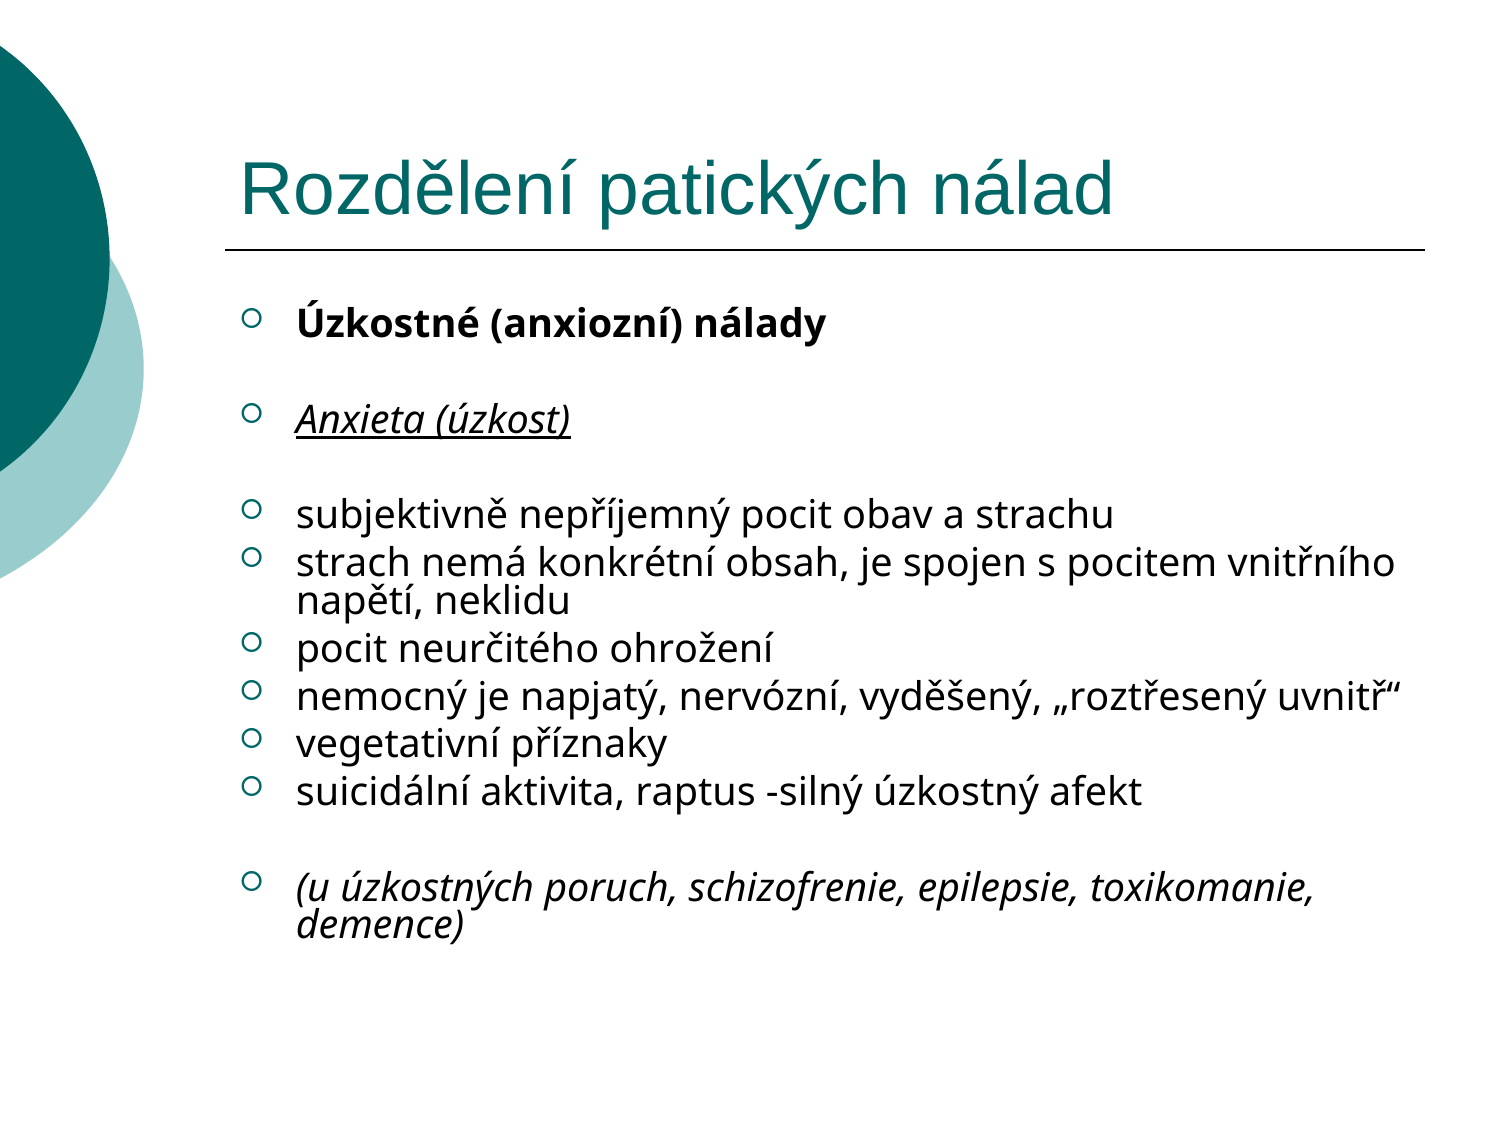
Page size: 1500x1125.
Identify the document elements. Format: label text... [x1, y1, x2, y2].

list Úzkostné (anxiozní) nálady Anxieta (úzkost) subjektivně nepříjemný pocit obav a strachu strach nemá konkrétní obsah, je spojen s pocitem vnitřního napětí, neklidu pocit neurčitého ohrožení nemocný je napjatý, nervózní, vyděšený, „roztřesený uvnitř“ vegetativní příznaky suicidální aktivita, raptus -silný úzkostný afekt (u úzkostných poruch, schizofrenie, epilepsie, toxikomanie, demence) [224, 299, 1425, 975]
title Rozdělení patických nálad [224, 49, 1425, 237]
